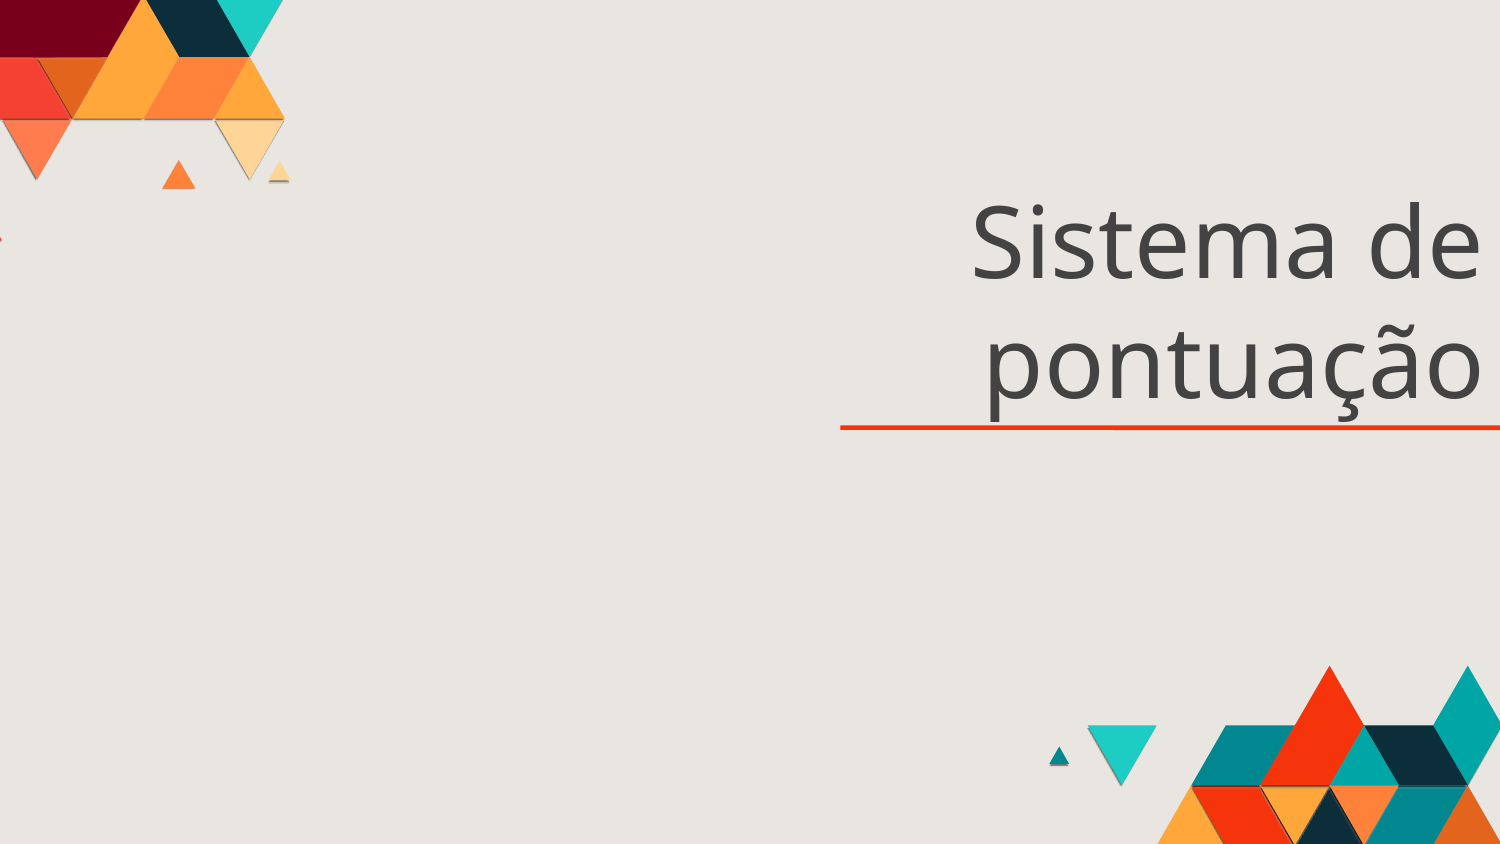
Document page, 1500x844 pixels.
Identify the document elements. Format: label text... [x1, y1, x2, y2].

title Sistema de pontuação [665, 301, 1500, 434]
